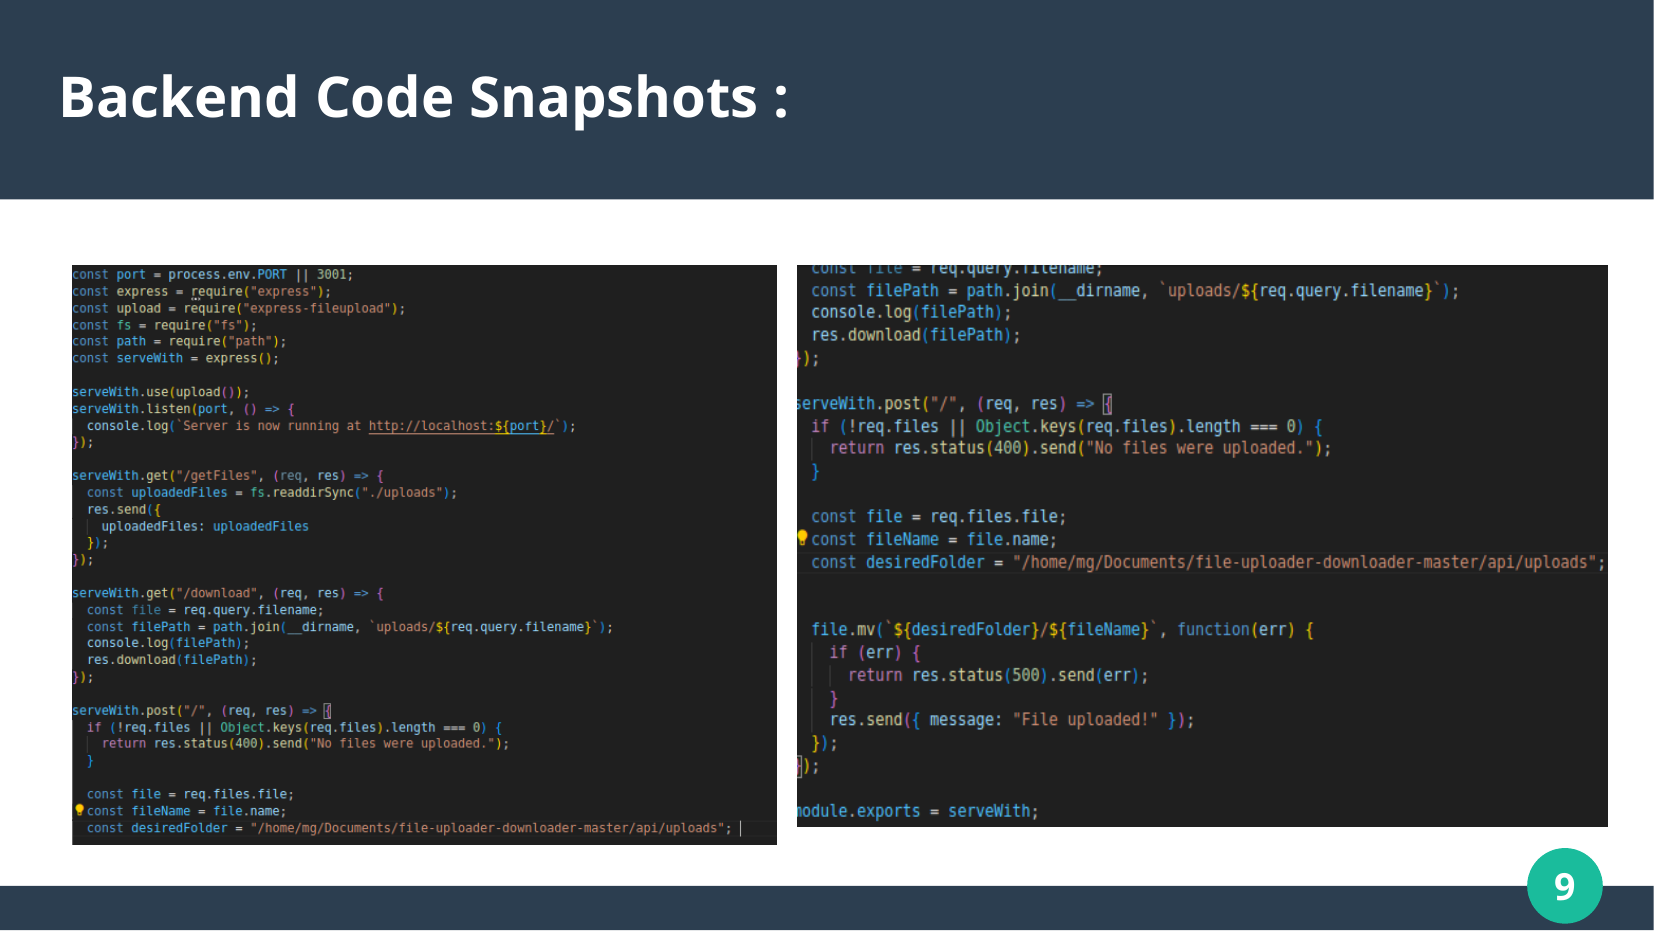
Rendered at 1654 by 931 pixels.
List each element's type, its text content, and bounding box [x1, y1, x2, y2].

title Backend Code Snapshots : [59, 37, 1595, 156]
picture [797, 265, 1608, 827]
picture [72, 265, 777, 845]
